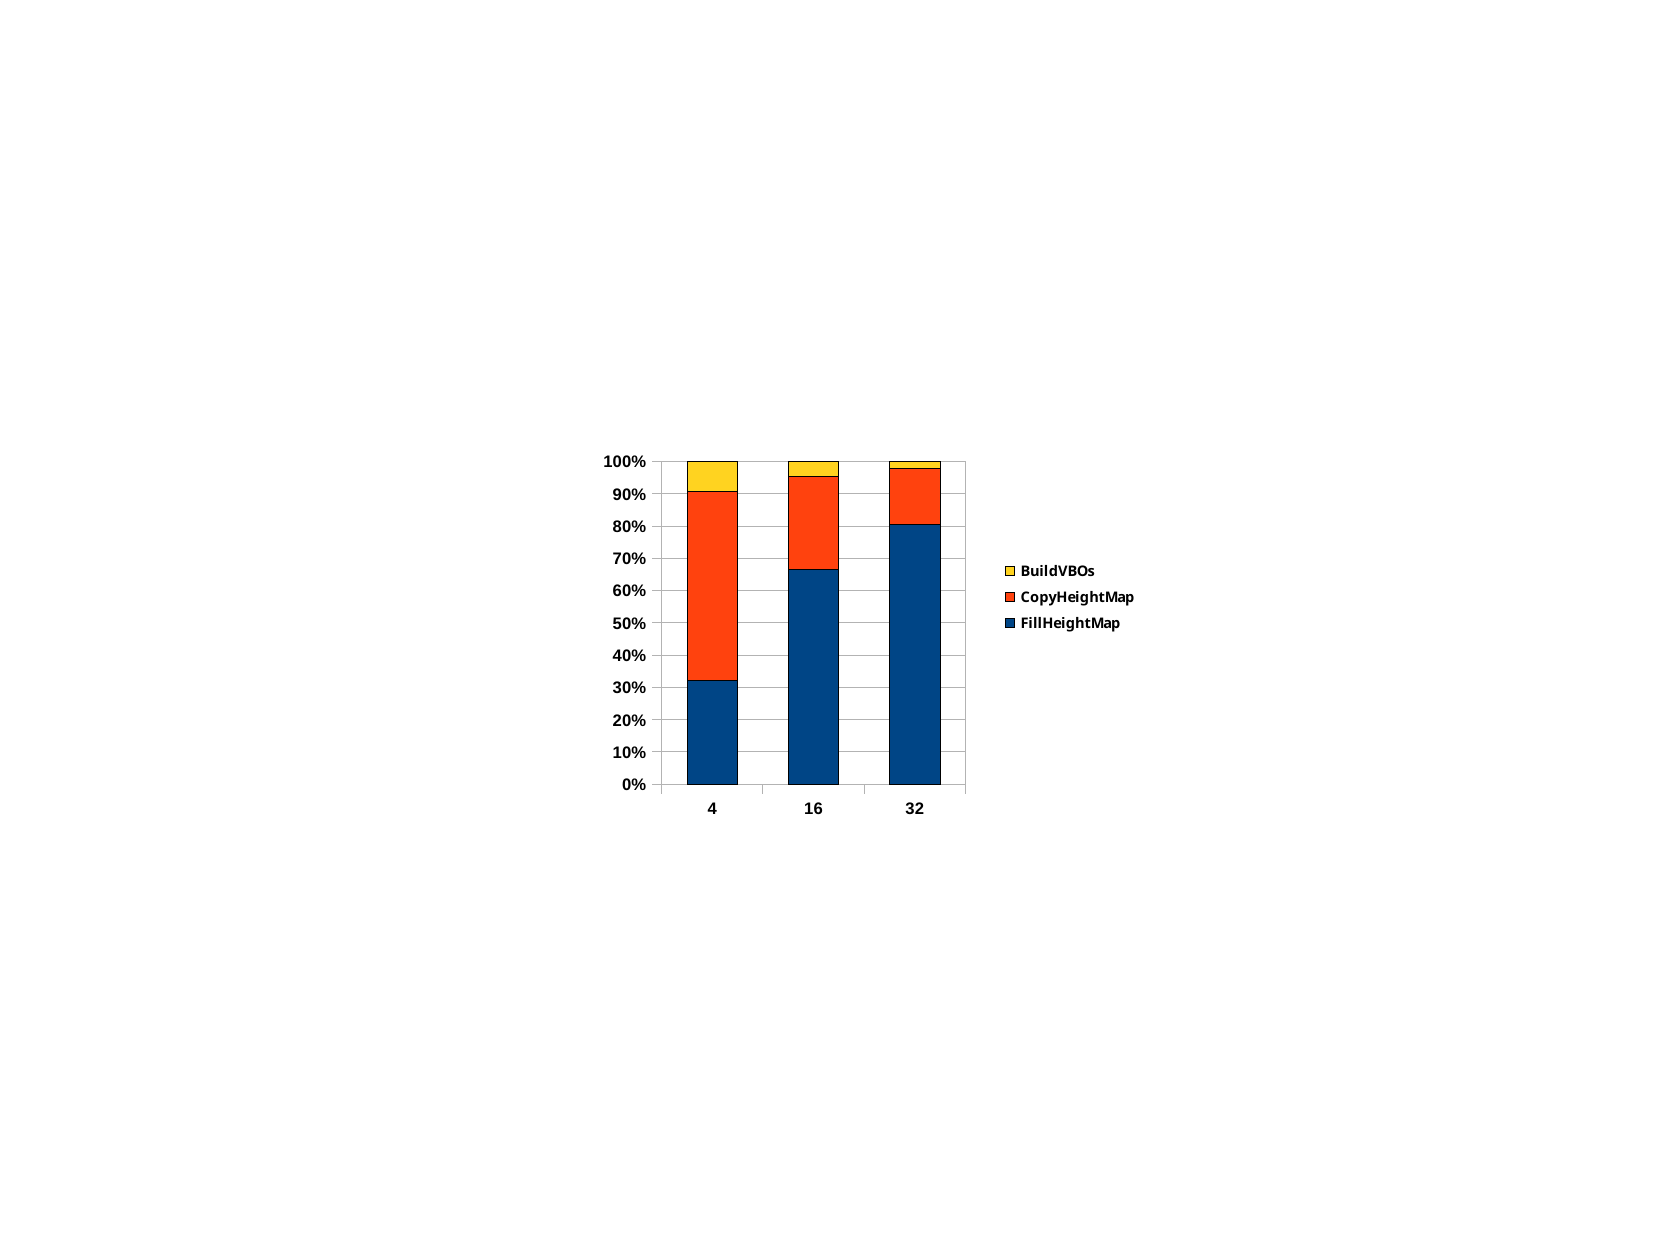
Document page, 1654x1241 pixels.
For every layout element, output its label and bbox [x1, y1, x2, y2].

chart [590, 412, 1216, 835]
